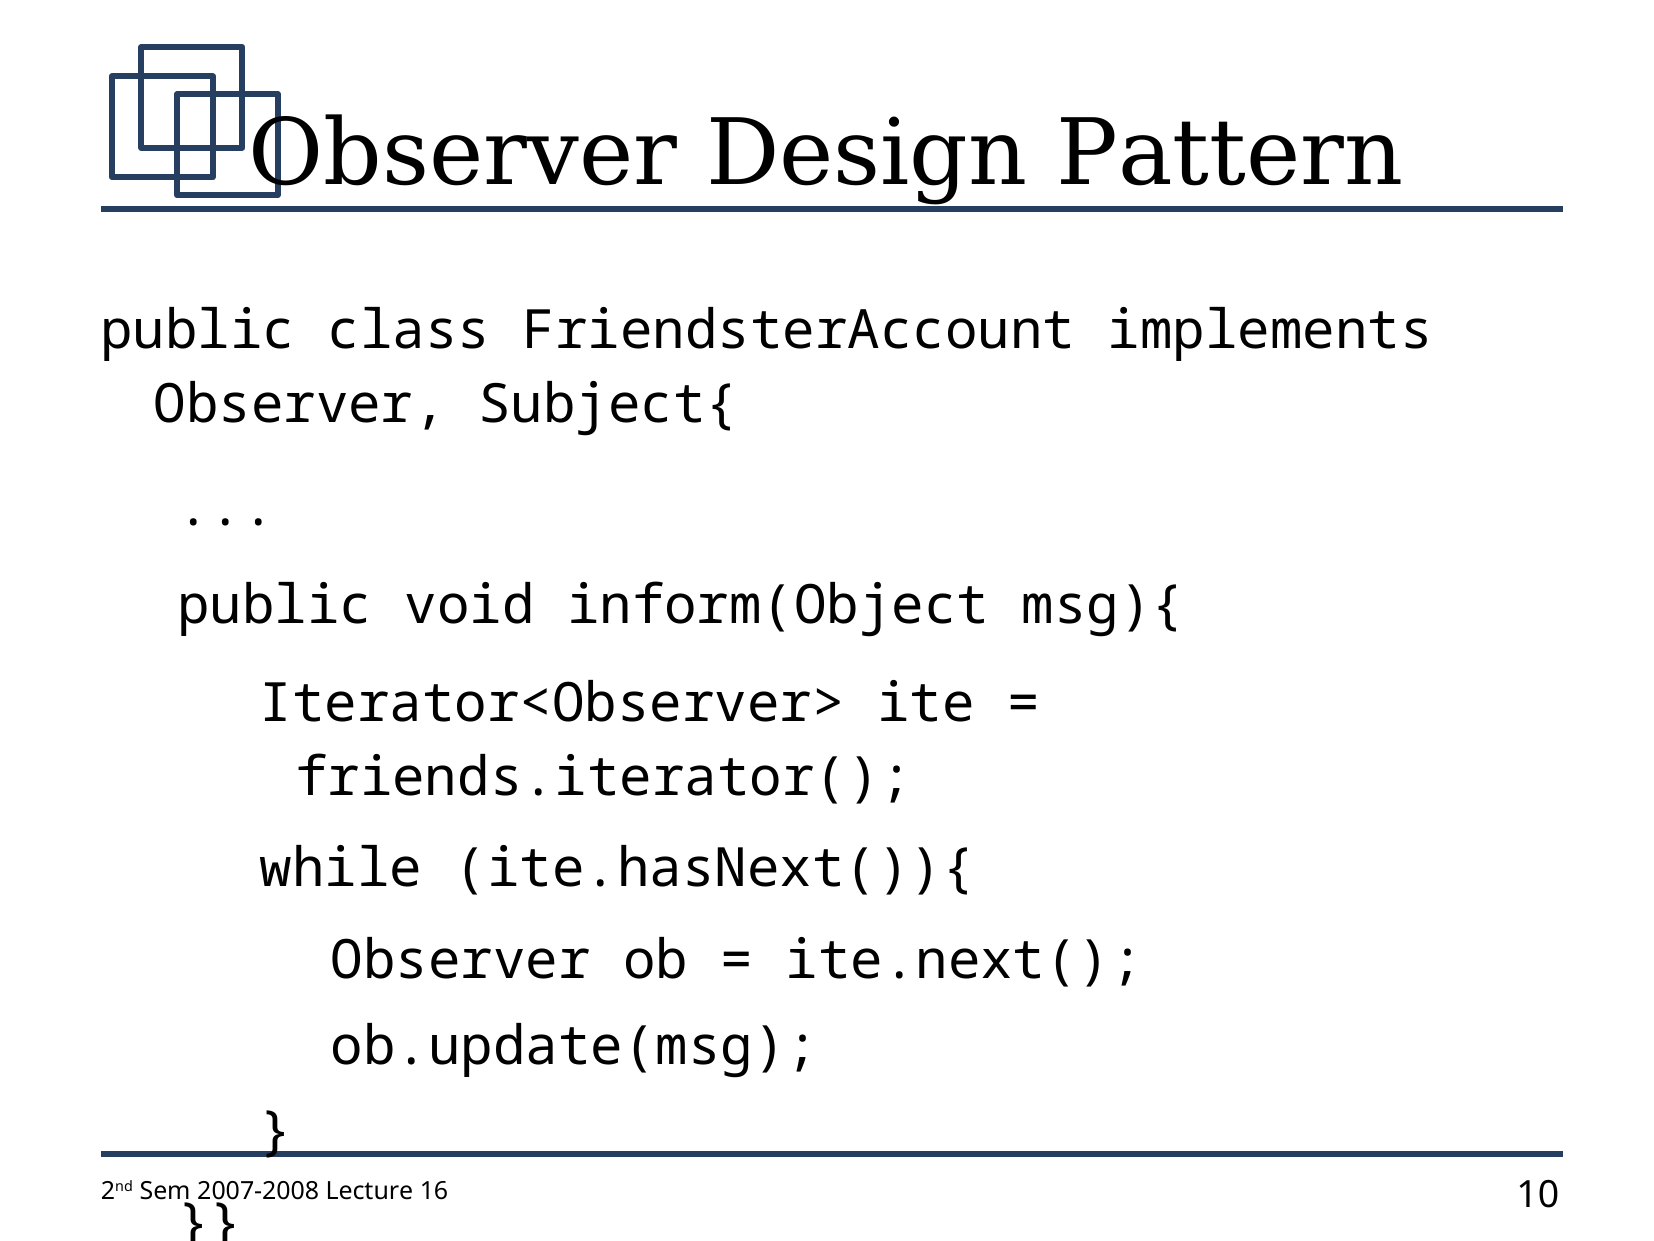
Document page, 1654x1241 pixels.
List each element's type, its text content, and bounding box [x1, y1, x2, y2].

list public class FriendsterAccount implements Observer, Subject{ ... public void inform(Object msg){ Iterator<Observer> ite = friends.iterator(); while (ite.hasNext()){ Observer ob = ite.next(); ob.update(msg); } }} [82, 290, 1571, 1223]
title Observer Design Pattern [82, 49, 1571, 257]
